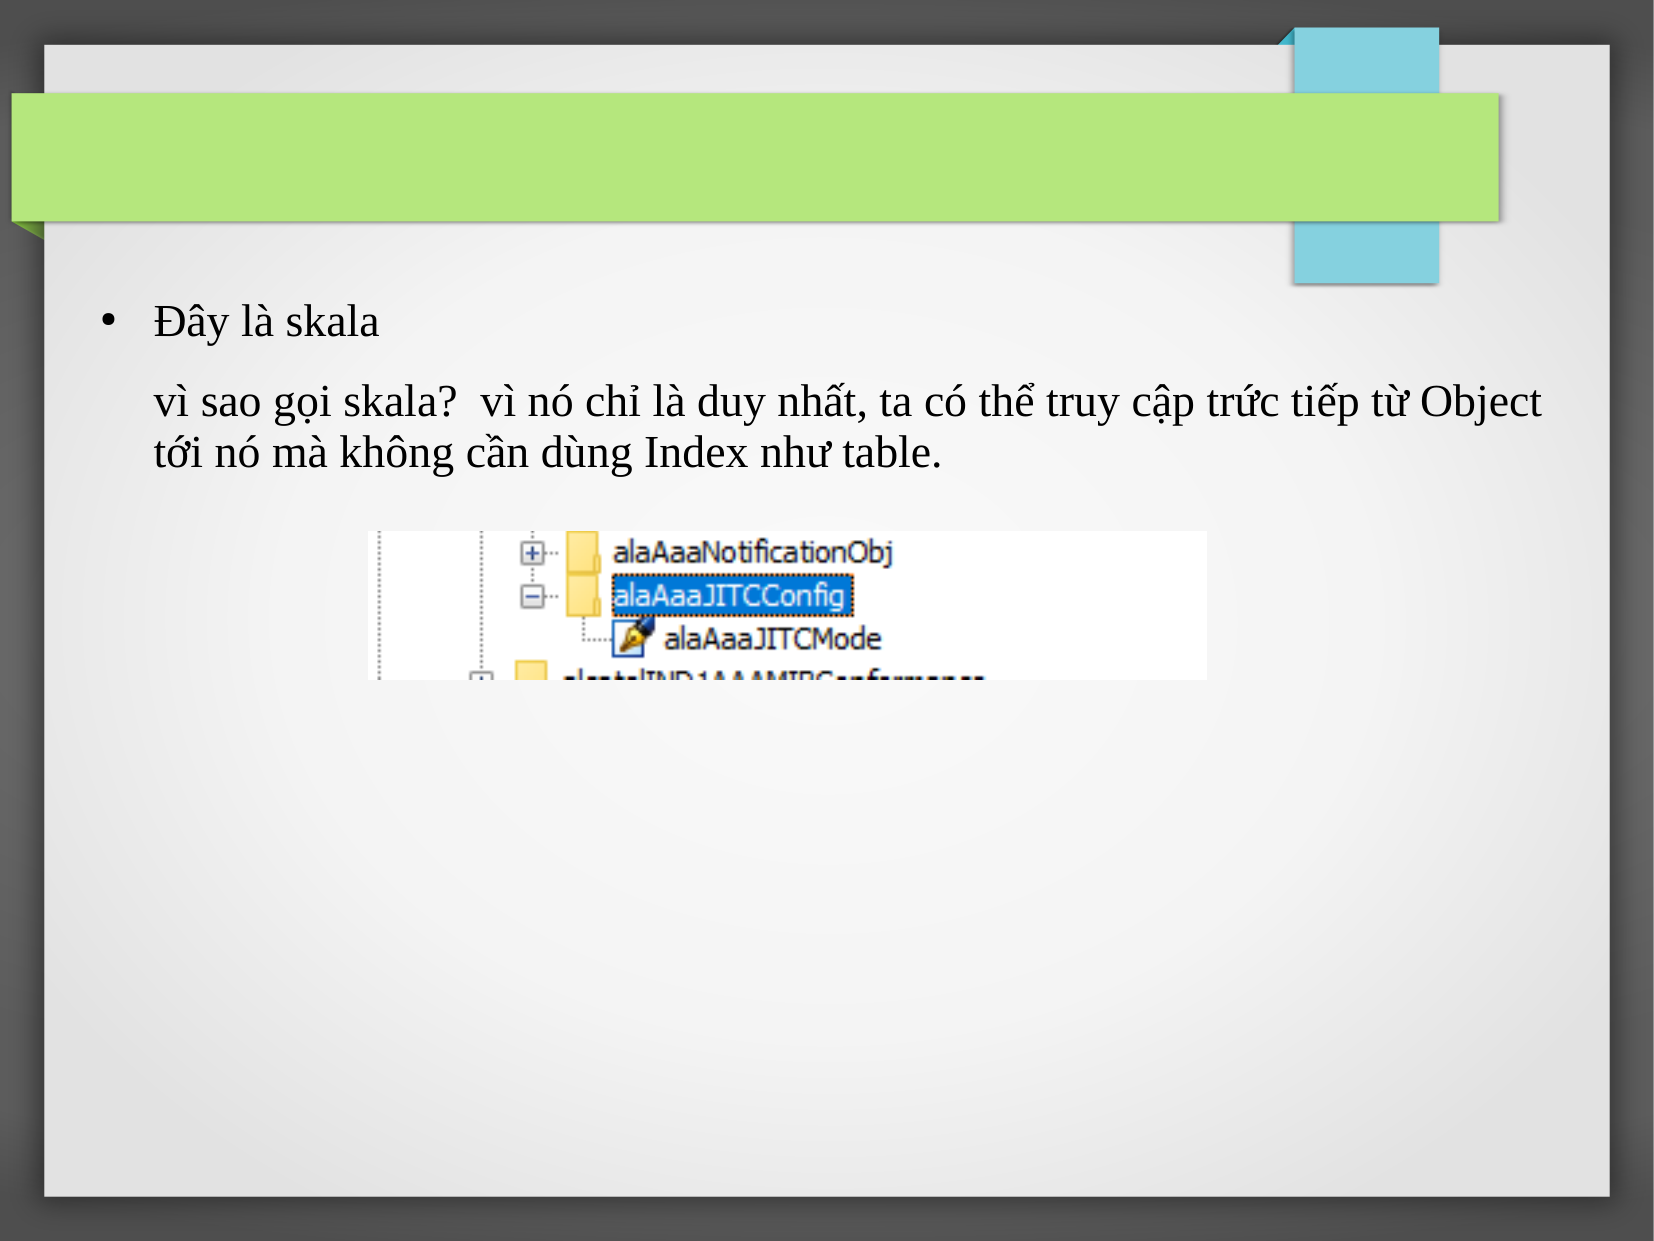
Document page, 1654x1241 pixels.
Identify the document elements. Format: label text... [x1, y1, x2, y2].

list Đây là skala vì sao gọi skala? vì nó chỉ là duy nhất, ta có thể truy cập trức tiếp từ Object tới nó mà không cần dùng Index như table. [82, 295, 1571, 1015]
picture [0, 0, 1654, 1241]
